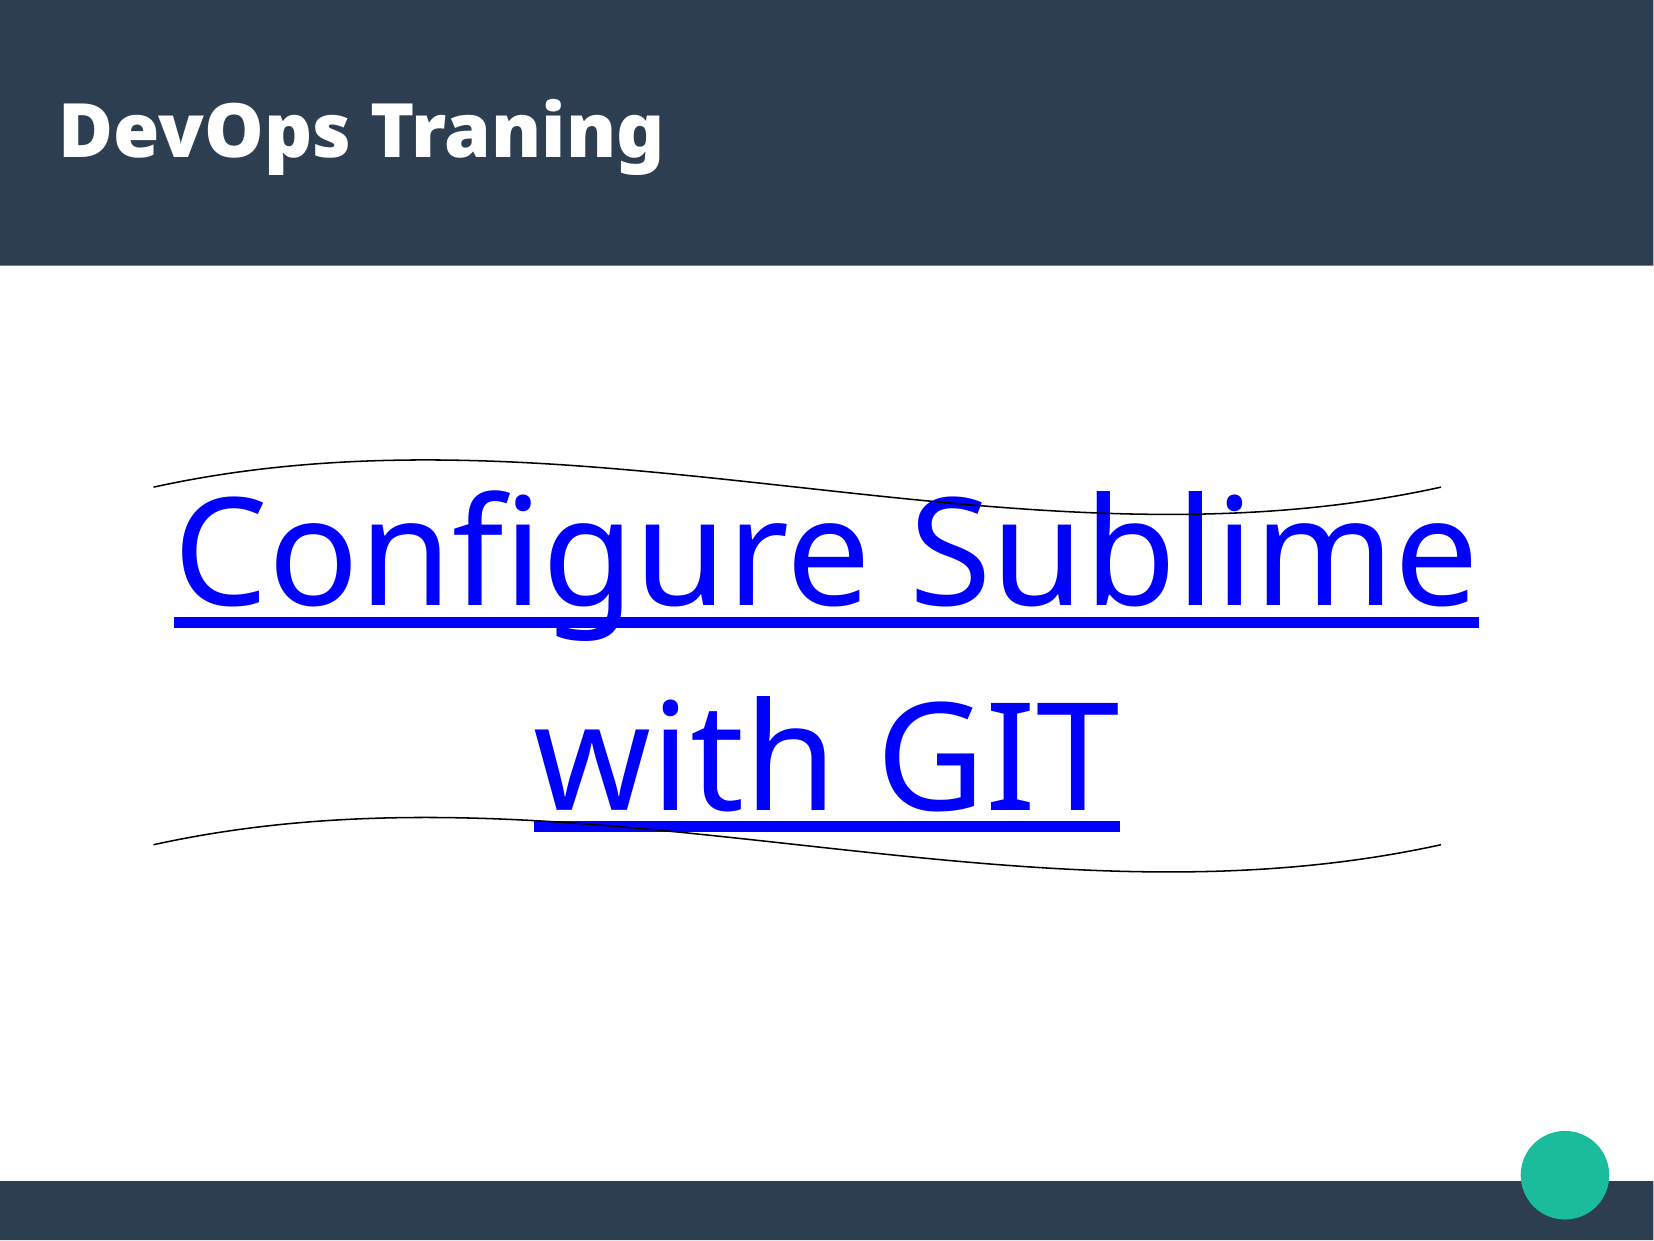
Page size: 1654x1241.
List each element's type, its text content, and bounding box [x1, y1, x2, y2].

title DevOps Traning [59, 49, 1595, 207]
subtitle Configure Sublime with GIT [82, 290, 1571, 1010]
